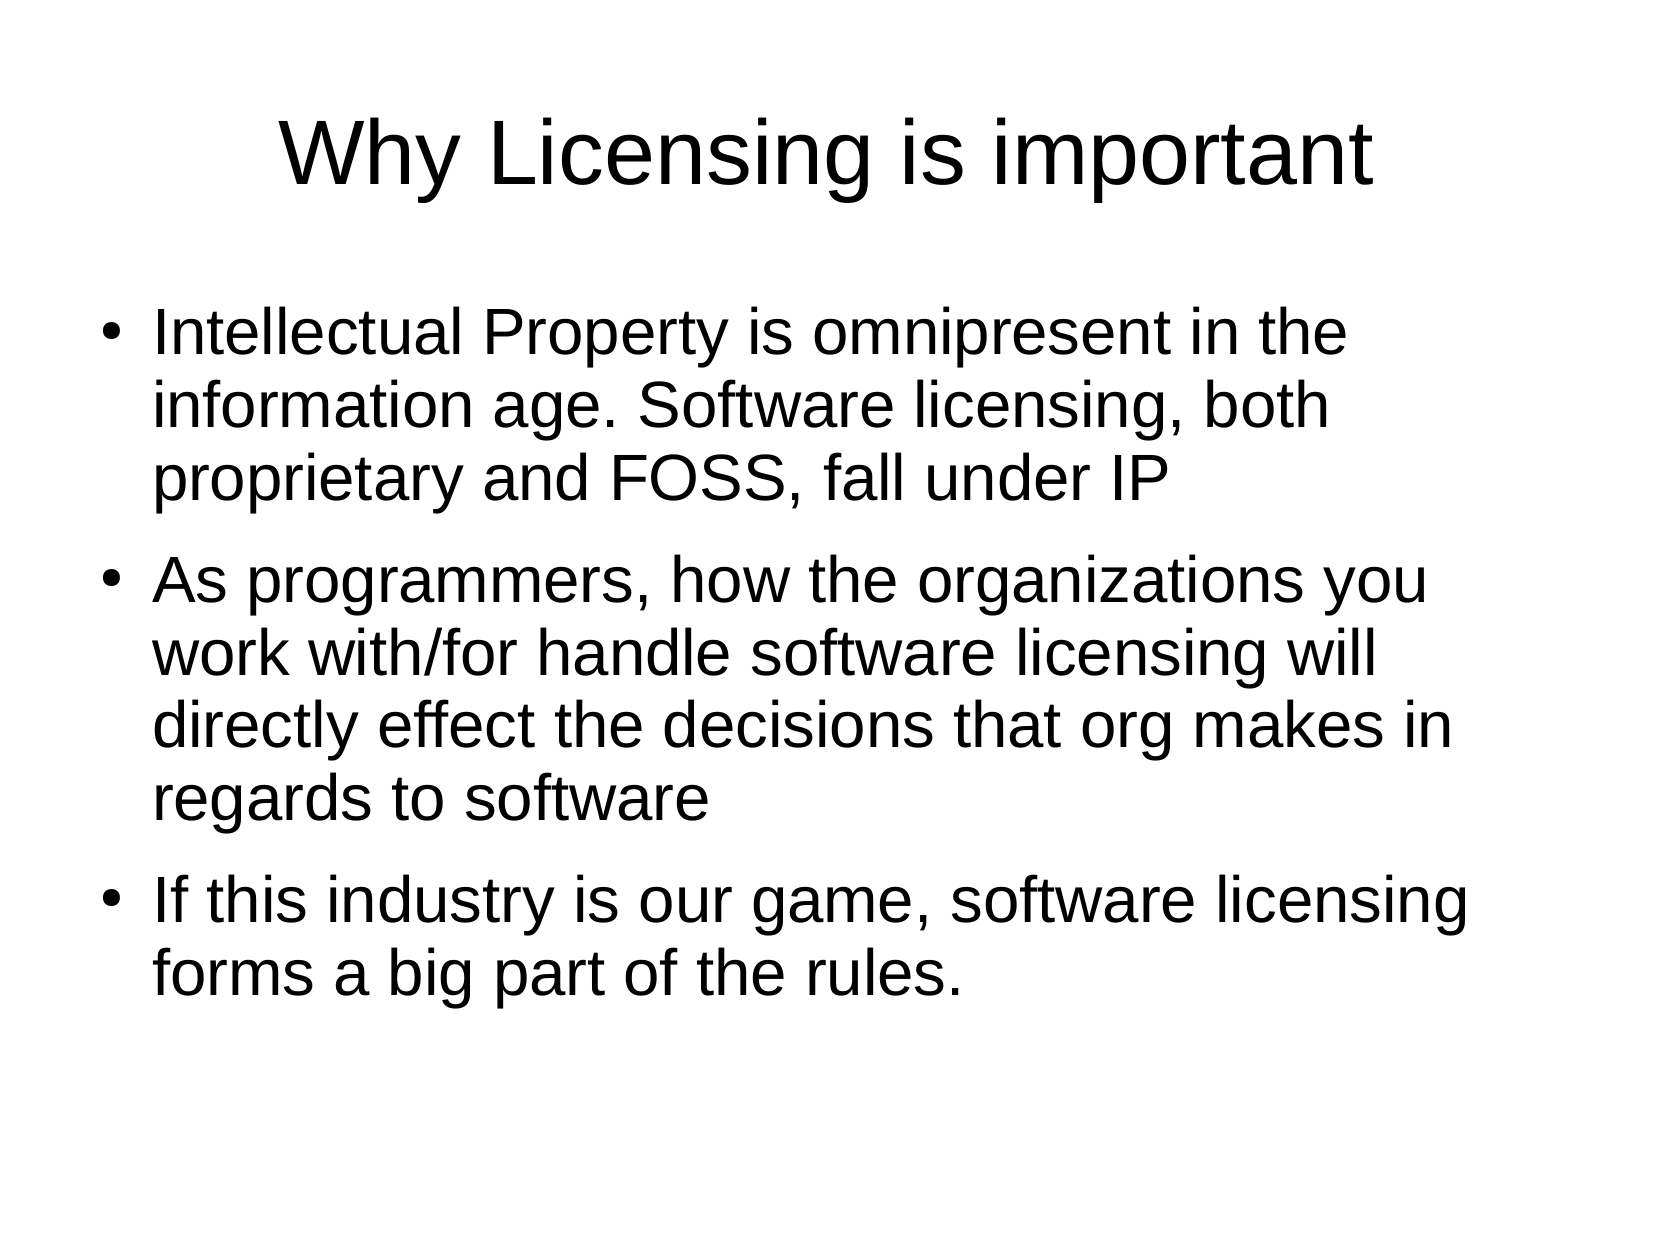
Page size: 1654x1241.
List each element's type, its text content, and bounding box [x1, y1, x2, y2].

title Why Licensing is important [82, 49, 1571, 257]
list Intellectual Property is omnipresent in the information age. Software licensing, both proprietary and FOSS, fall under IP As programmers, how the organizations you work with/for handle software licensing will directly effect the decisions that org makes in regards to software If this industry is our game, software licensing forms a big part of the rules. [82, 296, 1571, 1016]
